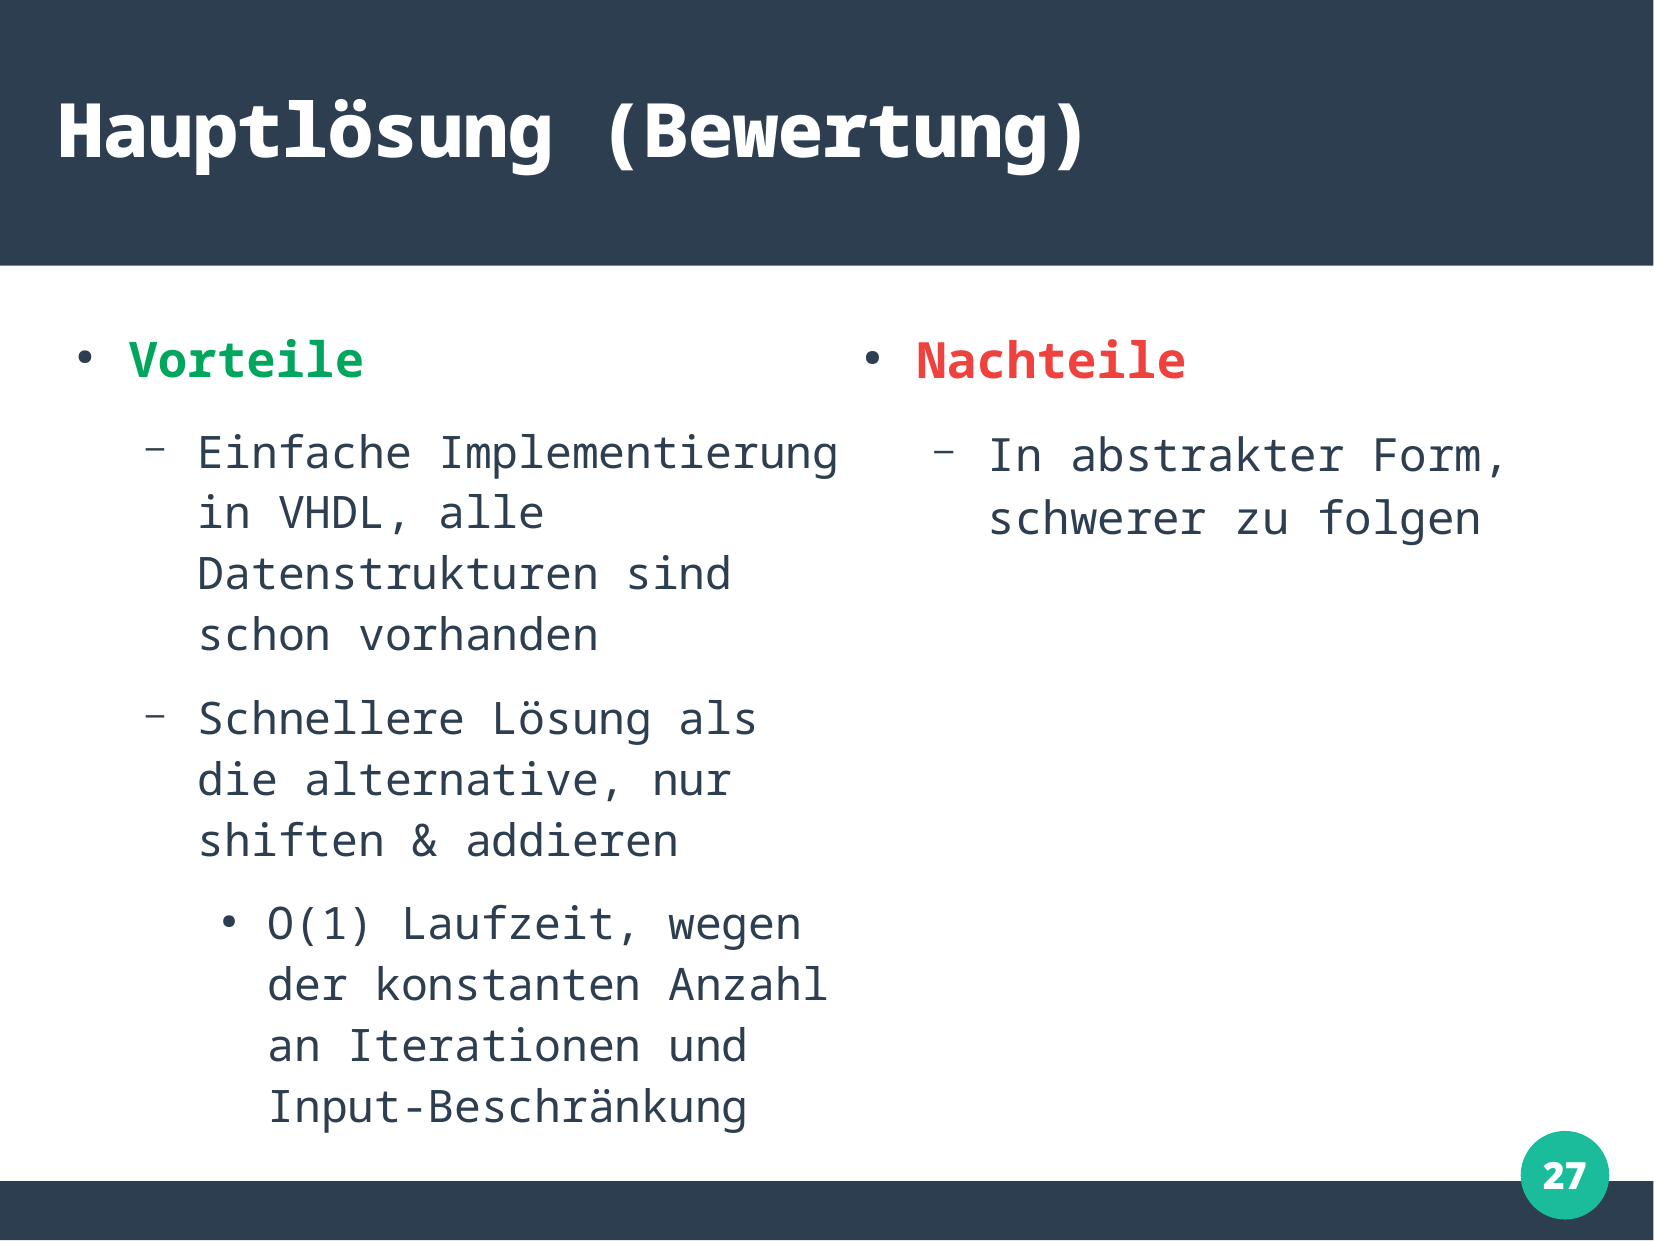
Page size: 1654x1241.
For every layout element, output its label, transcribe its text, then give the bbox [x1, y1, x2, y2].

title Hauptlösung (Bewertung) [59, 49, 1595, 207]
list Vorteile Einfache Implementierung in VHDL, alle Datenstrukturen sind schon vorhanden Schnellere Lösung als die alternative, nur shiften & addieren O(1) Laufzeit, wegen der konstanten Anzahl an Iterationen und Input-Beschränkung [59, 324, 841, 1152]
list Nachteile In abstrakter Form, schwerer zu folgen [845, 324, 1596, 1152]
